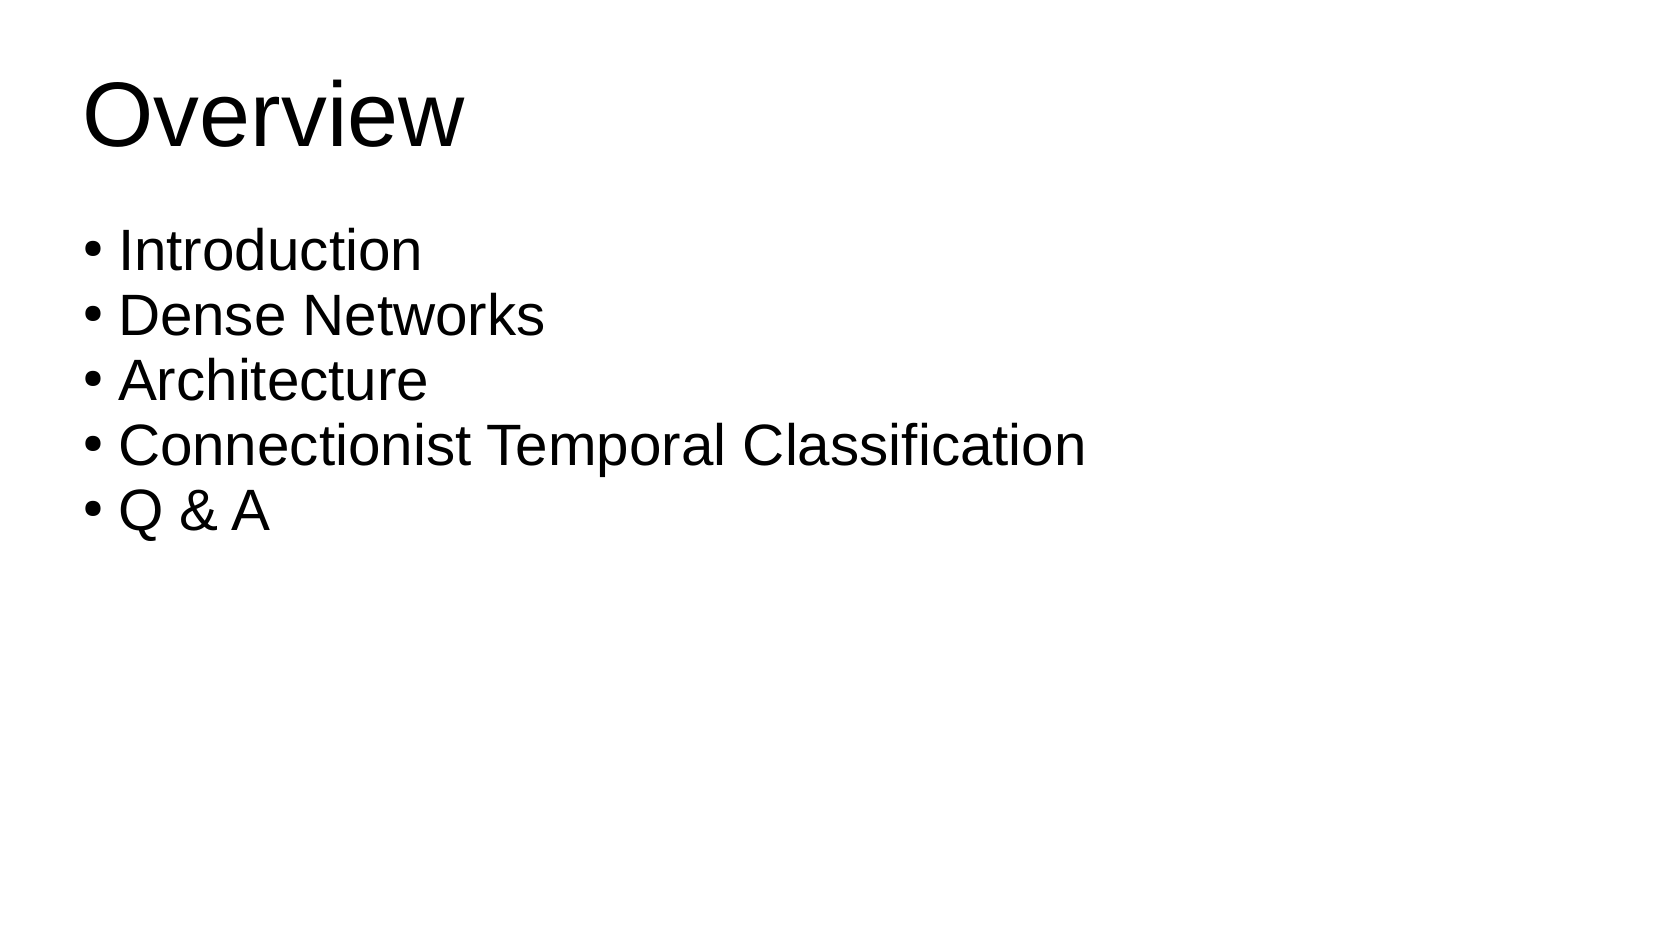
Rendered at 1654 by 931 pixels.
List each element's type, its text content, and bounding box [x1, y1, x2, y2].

title Overview [82, 37, 1571, 193]
subtitle Introduction Dense Networks Architecture Connectionist Temporal Classification Q & A [82, 217, 1571, 758]
